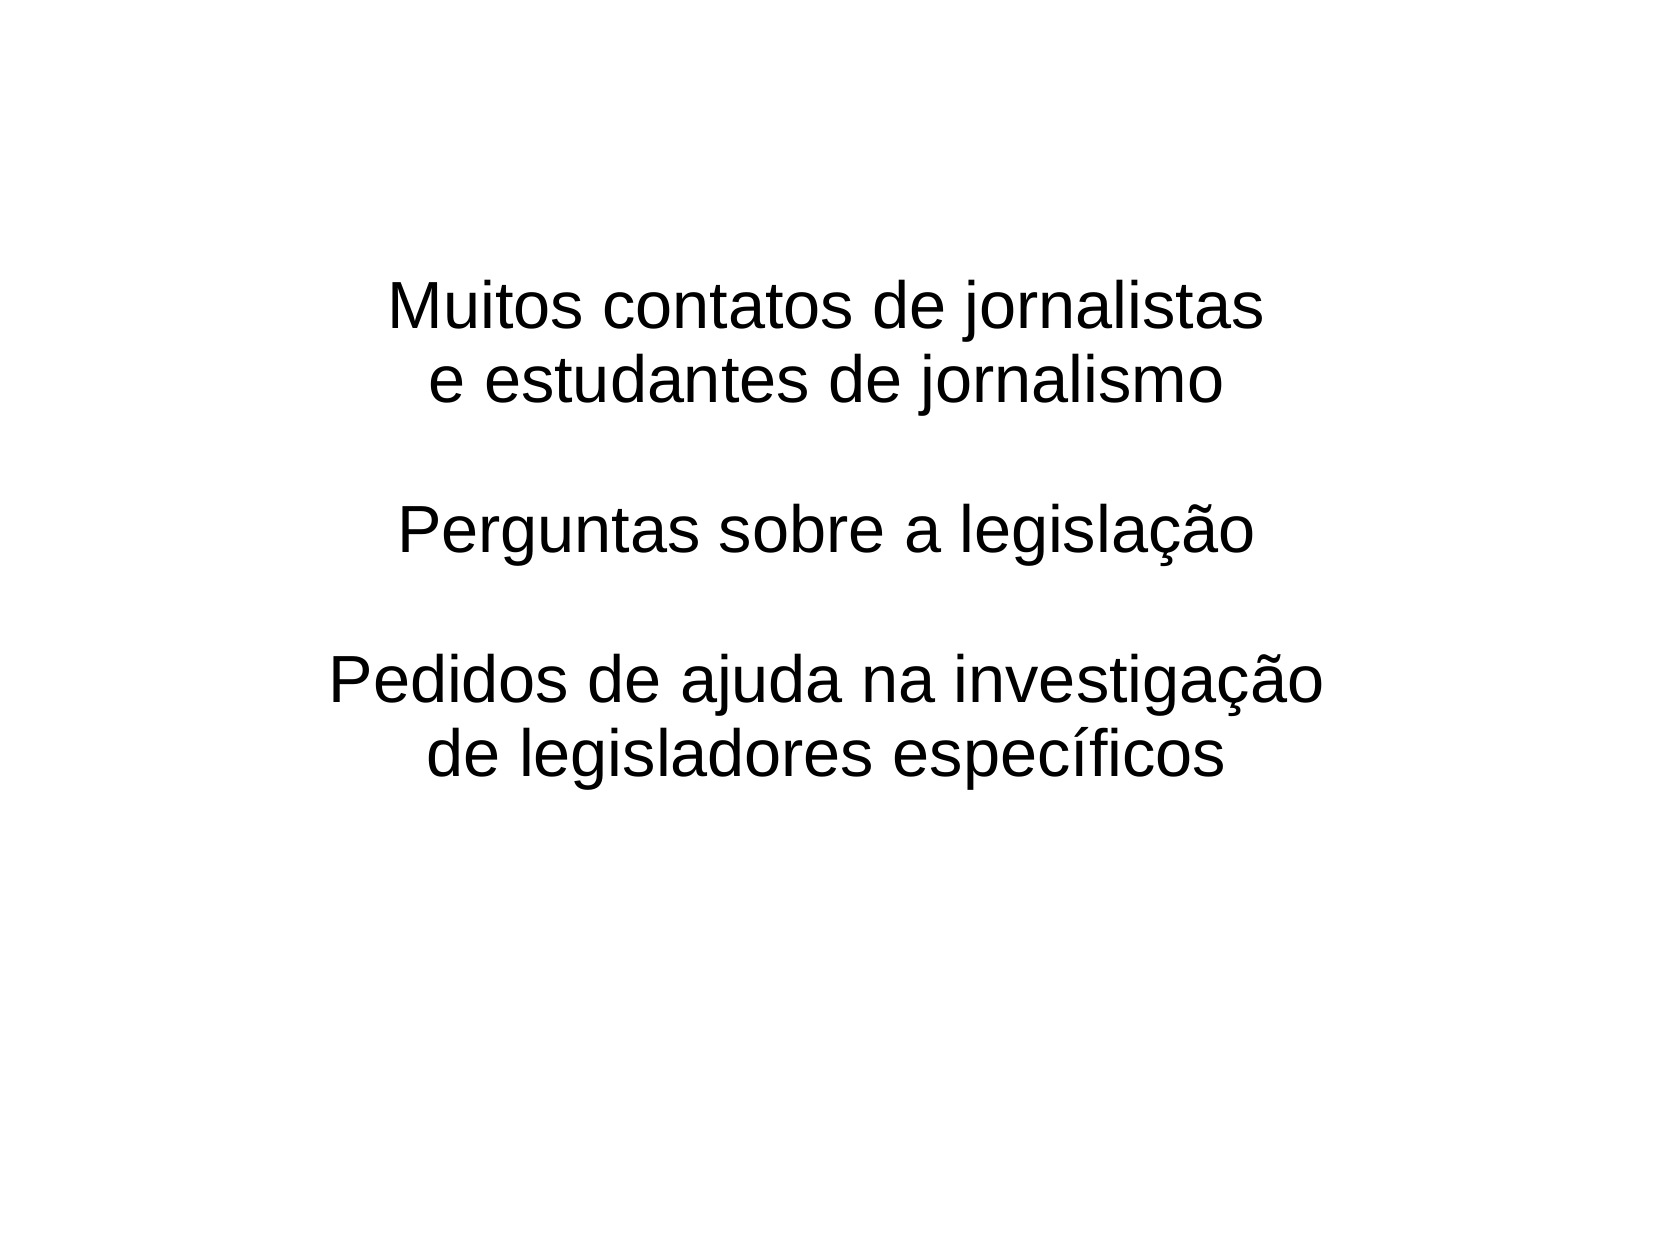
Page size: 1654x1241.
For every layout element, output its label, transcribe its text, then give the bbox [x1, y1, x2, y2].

subtitle Muitos contatos de jornalistas e estudantes de jornalismo Perguntas sobre a legislação Pedidos de ajuda na investigação de legisladores específicos [82, 49, 1571, 1010]
